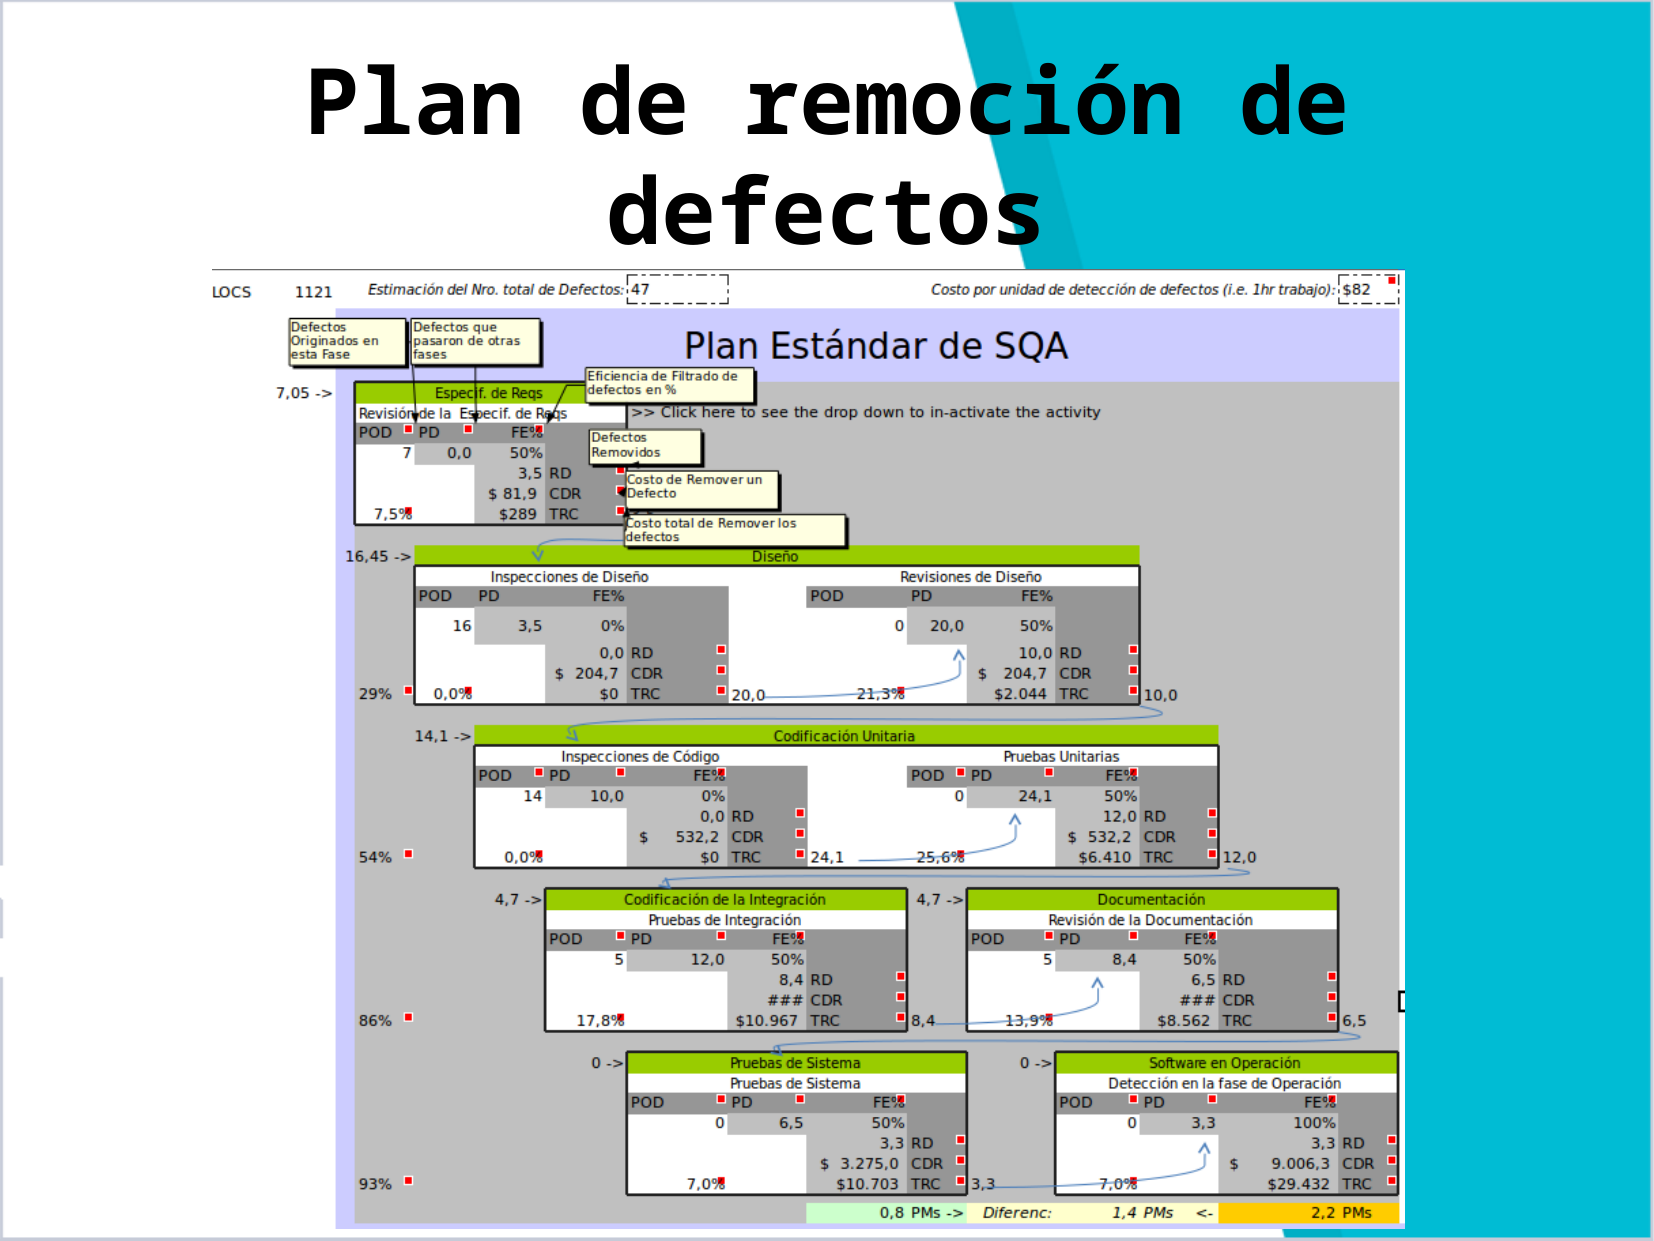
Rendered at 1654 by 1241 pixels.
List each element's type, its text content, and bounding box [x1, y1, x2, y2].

text_box Plan de remoción de defectos [82, 49, 1571, 257]
picture [0, 0, 1654, 1241]
